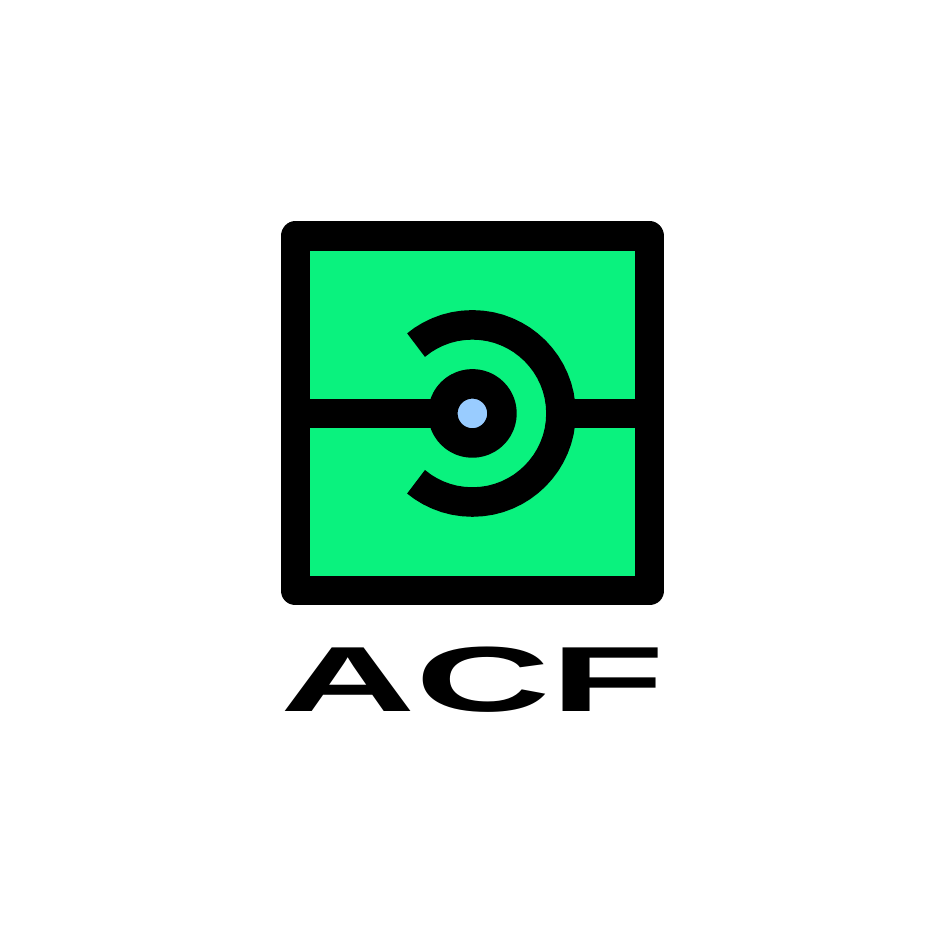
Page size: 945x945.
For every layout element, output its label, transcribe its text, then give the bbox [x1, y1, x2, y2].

text_box ACF [265, 620, 680, 739]
text_box [295, 236, 650, 591]
